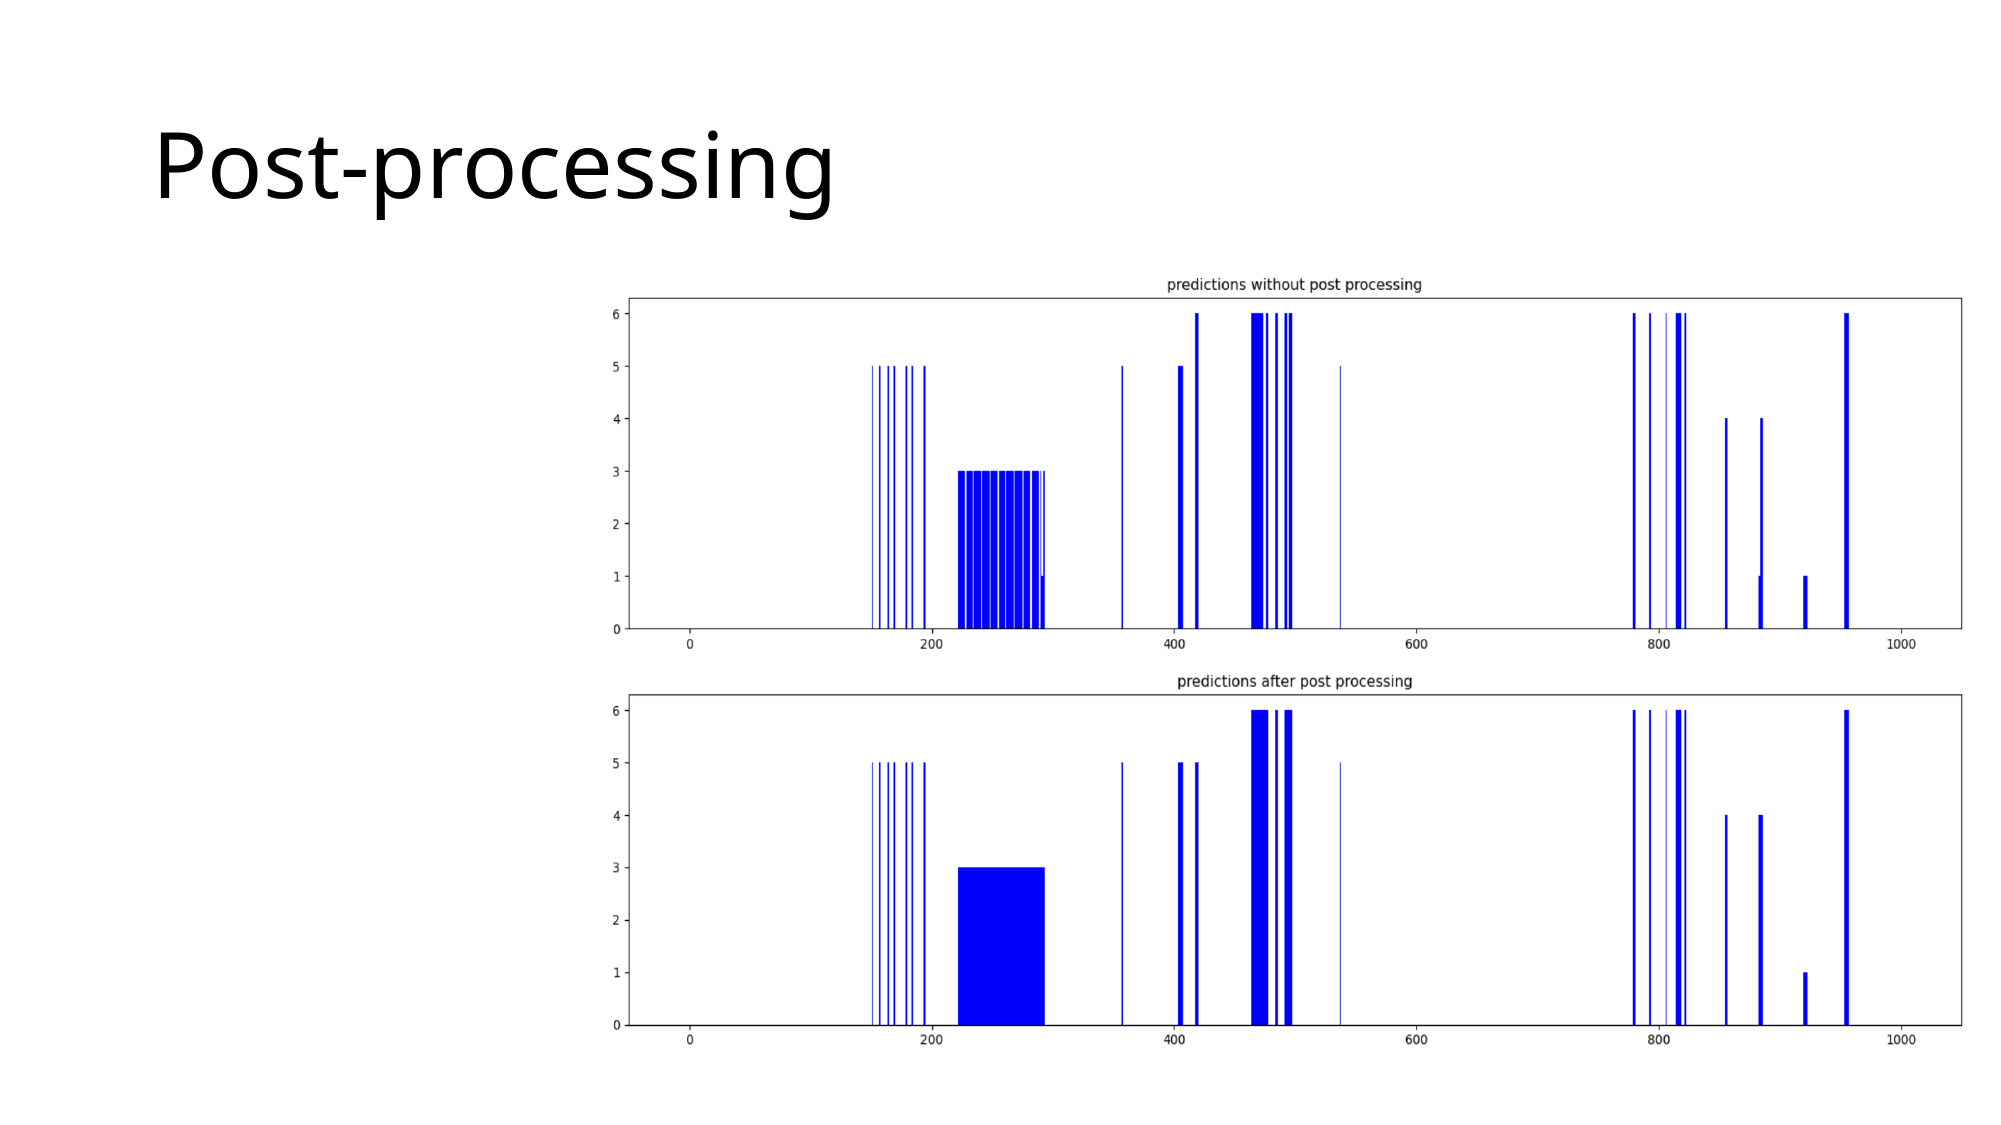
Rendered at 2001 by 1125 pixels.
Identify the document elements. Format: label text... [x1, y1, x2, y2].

picture [600, 276, 1986, 1052]
title Post-processing [137, 59, 1863, 278]
